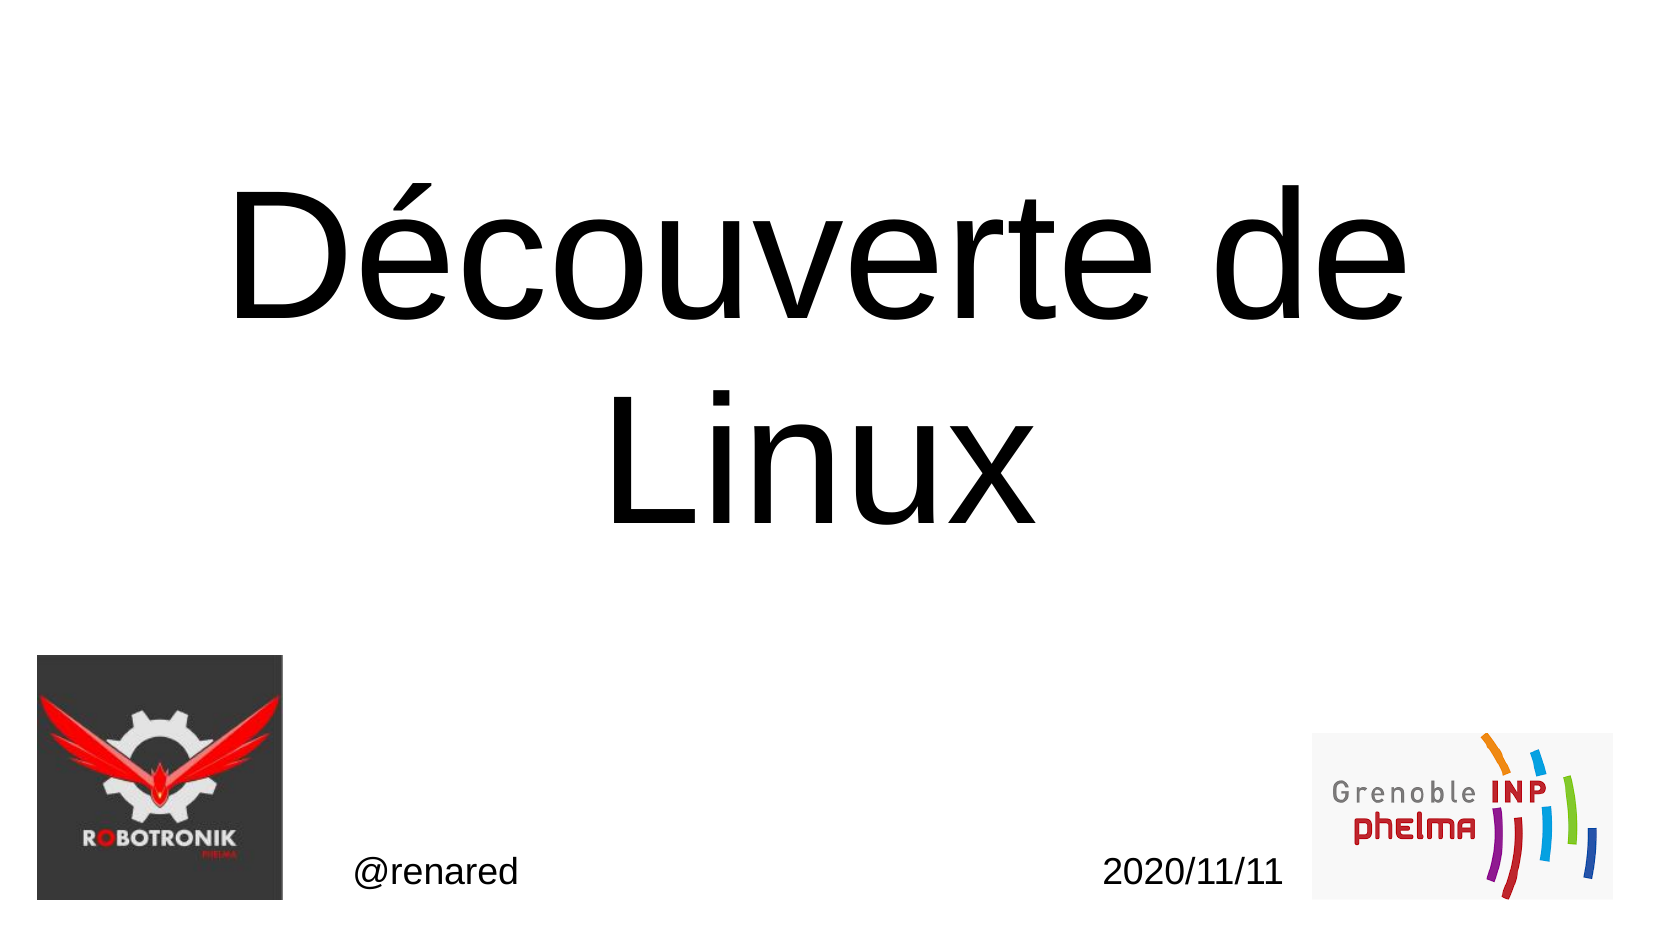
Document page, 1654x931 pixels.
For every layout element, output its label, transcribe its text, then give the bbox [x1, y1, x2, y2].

picture [1312, 733, 1613, 901]
title Découverte de Linux [75, 152, 1564, 563]
picture [37, 655, 283, 901]
text_box @renared [337, 843, 826, 901]
text_box 2020/11/11 [1087, 843, 1313, 901]
